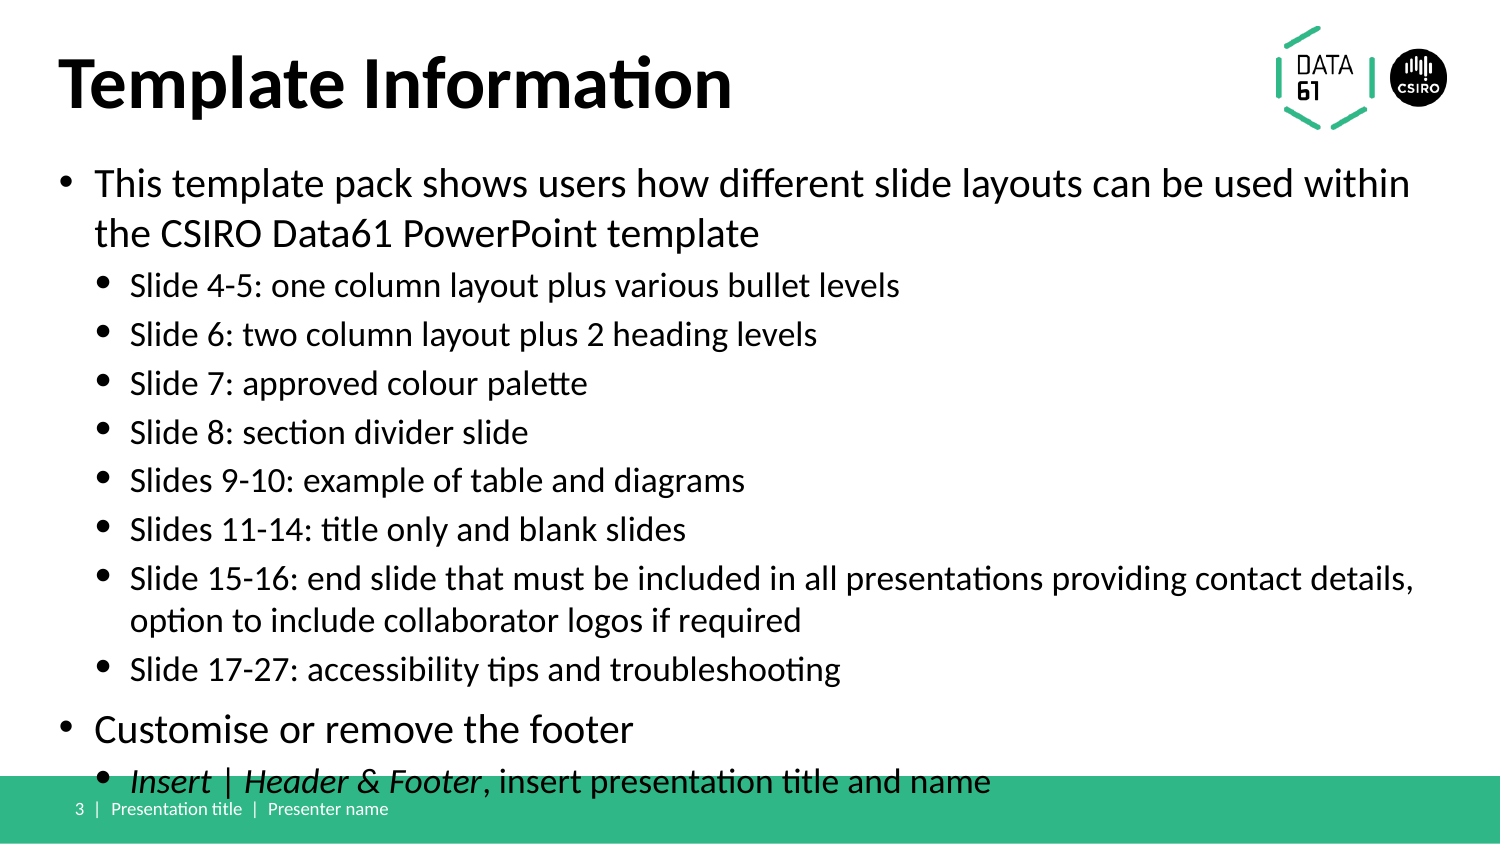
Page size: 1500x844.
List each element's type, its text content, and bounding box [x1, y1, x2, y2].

footer Presentation title | Presenter name [111, 800, 1110, 816]
picture [1276, 26, 1447, 130]
list This template pack shows users how different slide layouts can be used within the CSIRO Data61 PowerPoint template Slide 4-5: one column layout plus various bullet levels Slide 6: two column layout plus 2 heading levels Slide 7: approved colour palette Slide 8: section divider slide Slides 9-10: example of table and diagrams Slides 11-14: title only and blank slides Slide 15-16: end slide that must be included in all presentations providing contact details, option to include collaborator logos if required Slide 17-27: accessibility tips and troubleshooting Customise or remove the footer Insert | Header & Footer, insert presentation title and name [58, 156, 1447, 789]
title Template Information [58, 33, 1258, 139]
slide_number 1 | [54, 800, 102, 816]
